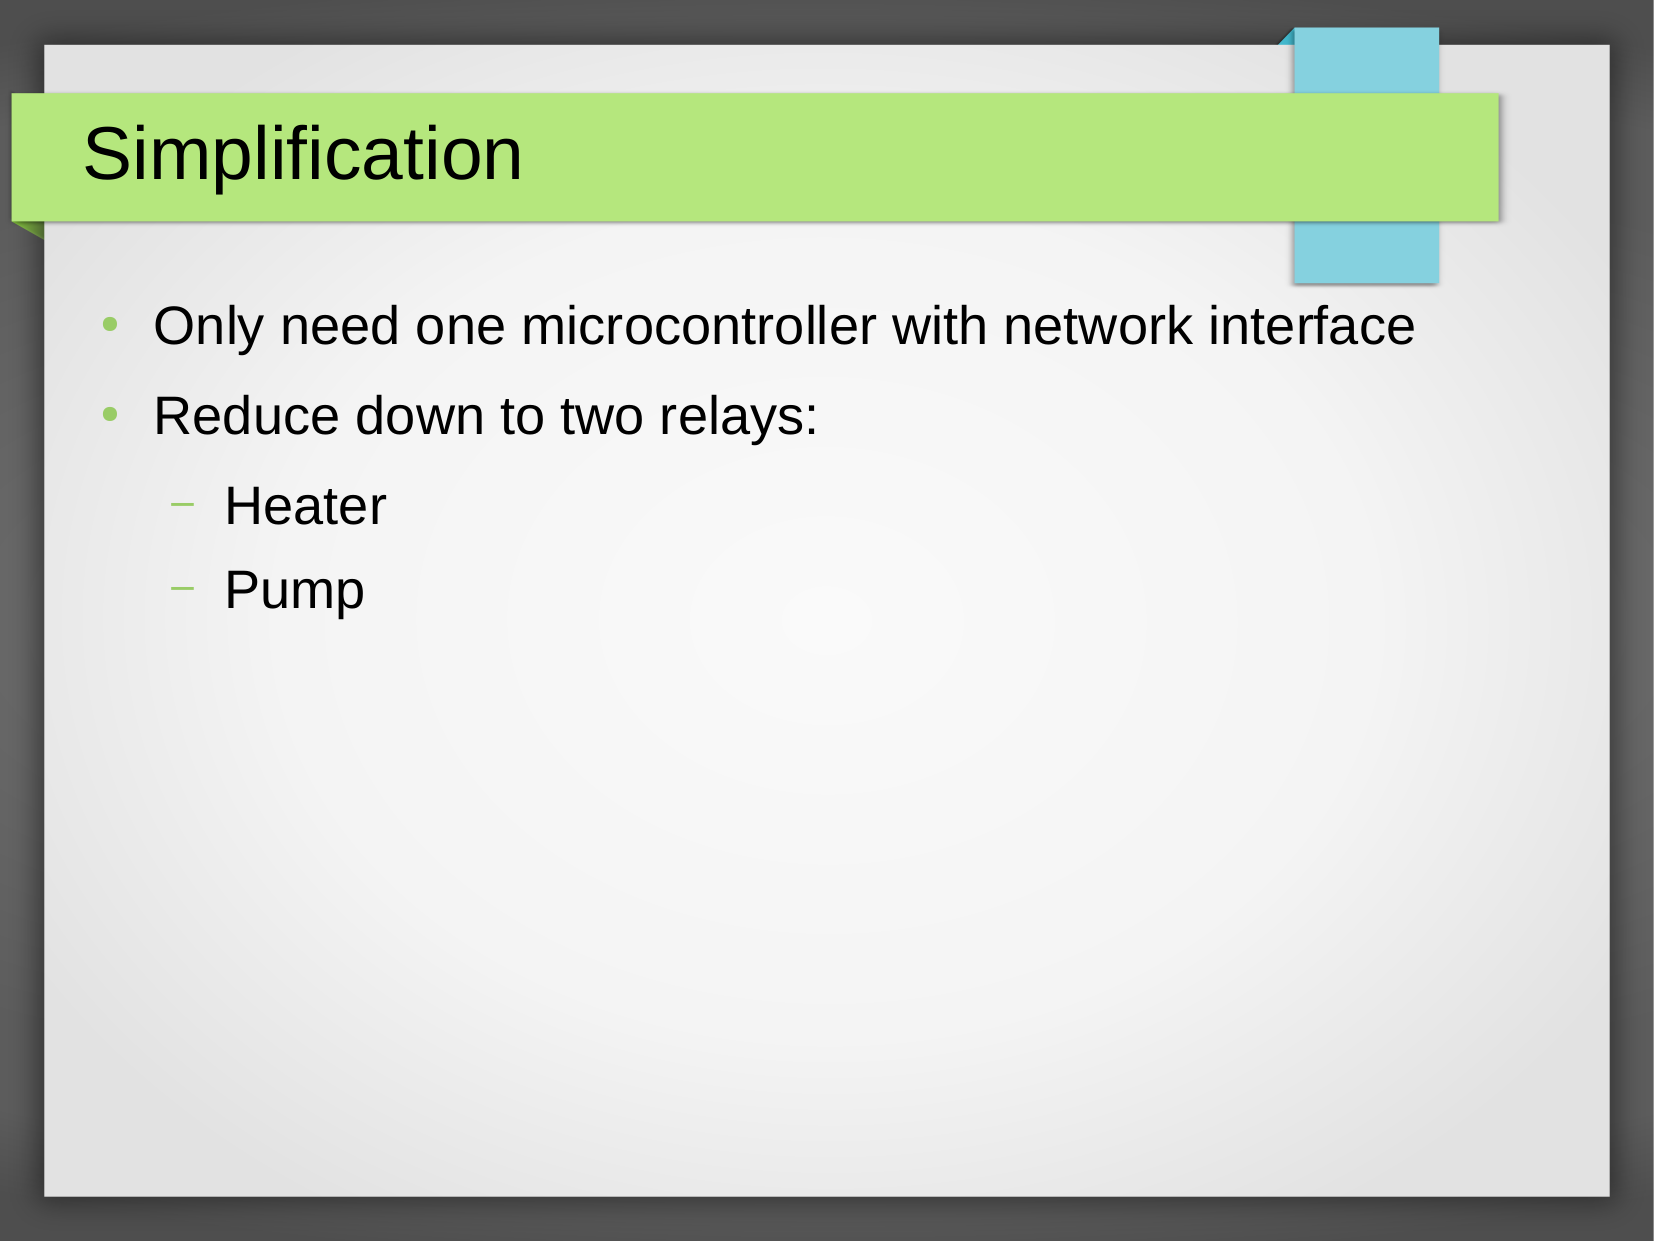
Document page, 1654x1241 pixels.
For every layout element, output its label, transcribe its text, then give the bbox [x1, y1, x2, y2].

title Simplification [82, 94, 1264, 213]
list Only need one microcontroller with network interface Reduce down to two relays: Heater Pump [82, 295, 1571, 1015]
picture [0, 0, 1654, 1241]
